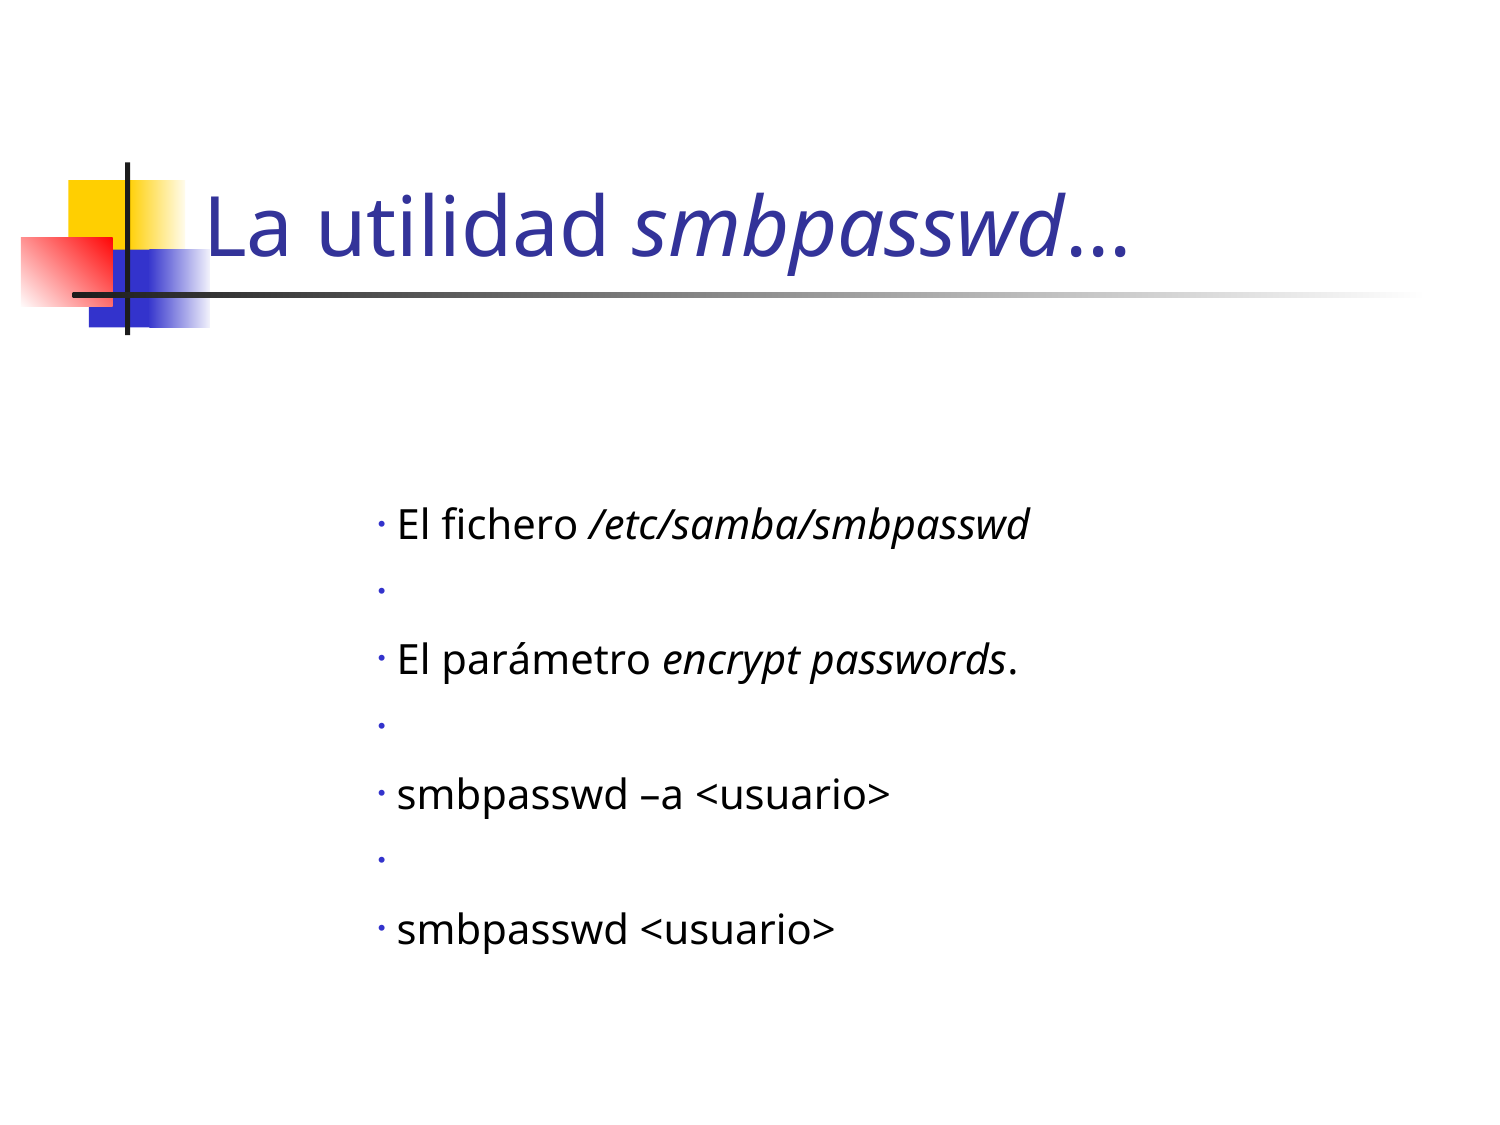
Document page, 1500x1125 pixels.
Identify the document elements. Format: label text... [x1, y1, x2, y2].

title La utilidad smbpasswd... [188, 101, 1468, 289]
text_box El fichero /etc/samba/smbpasswd El parámetro encrypt passwords. smbpasswd –a <usuario> smbpasswd <usuario> [362, 487, 1413, 951]
